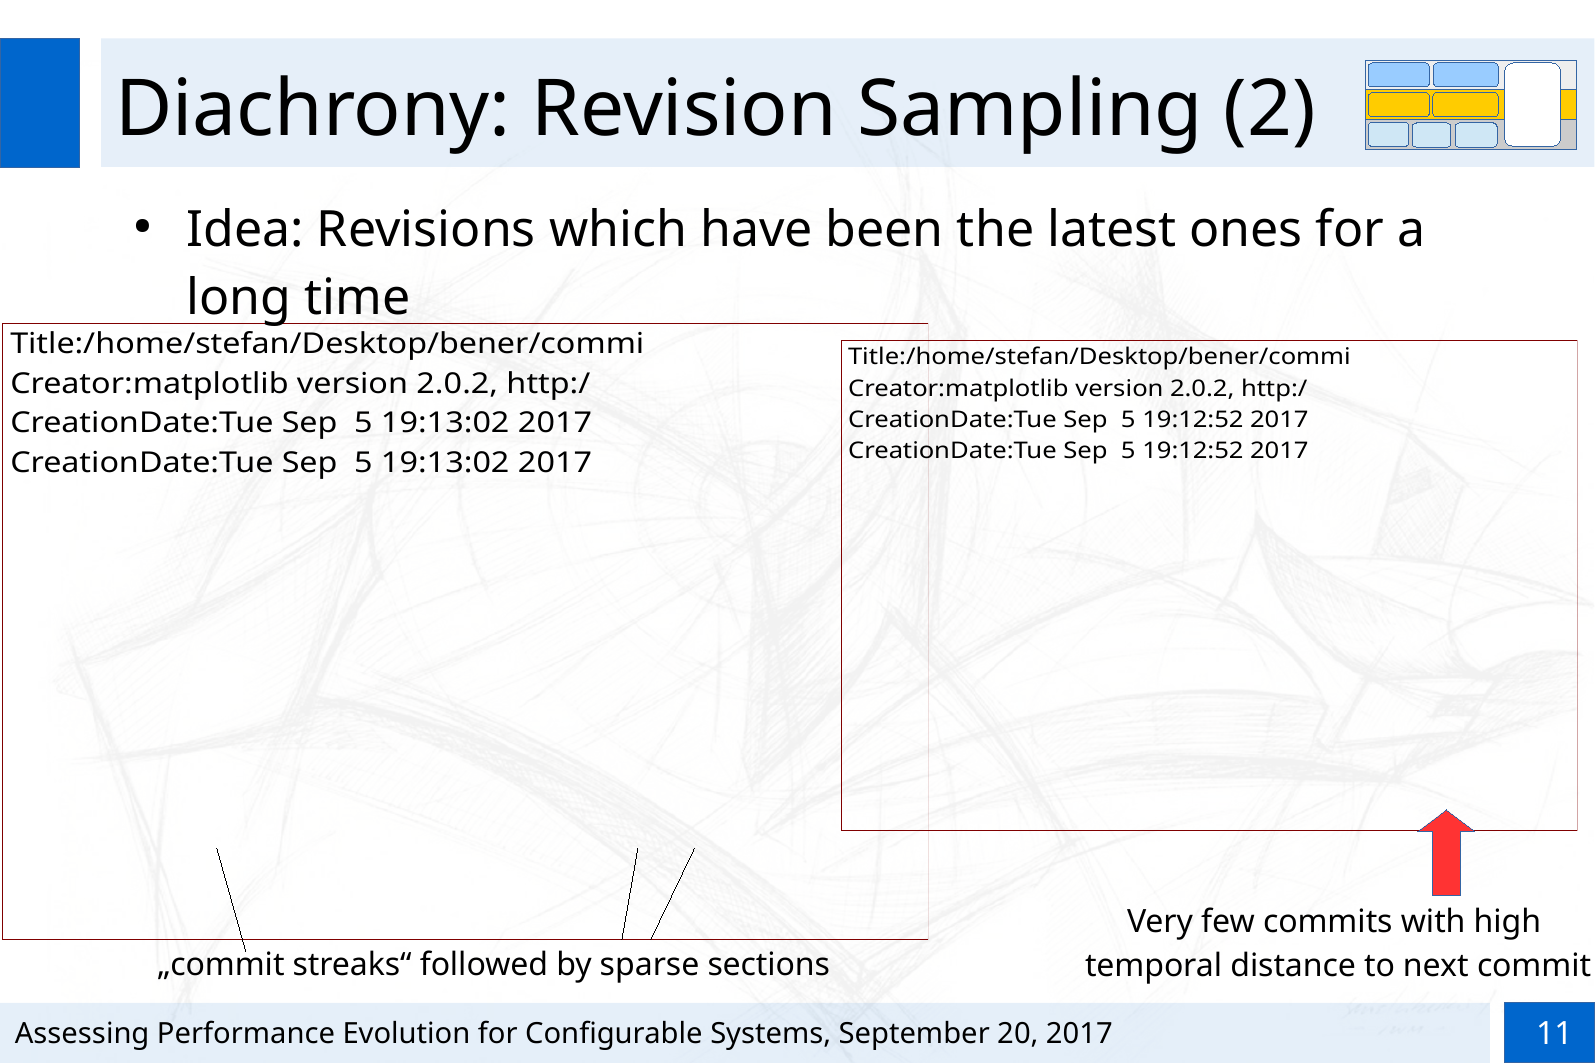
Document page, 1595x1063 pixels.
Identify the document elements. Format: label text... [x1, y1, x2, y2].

picture [1515, 339, 1578, 831]
text_box „commit streaks“ followed by sparse sections [142, 978, 809, 1042]
title Diachrony: Revision Sampling (2) [115, 42, 1515, 168]
list Idea: Revisions which have been the latest ones for a long time [115, 192, 1515, 978]
text_box [1365, 60, 1577, 150]
picture [0, 321, 115, 940]
text_box Very few commits with high temporal distance to next commit [1070, 891, 1595, 1003]
